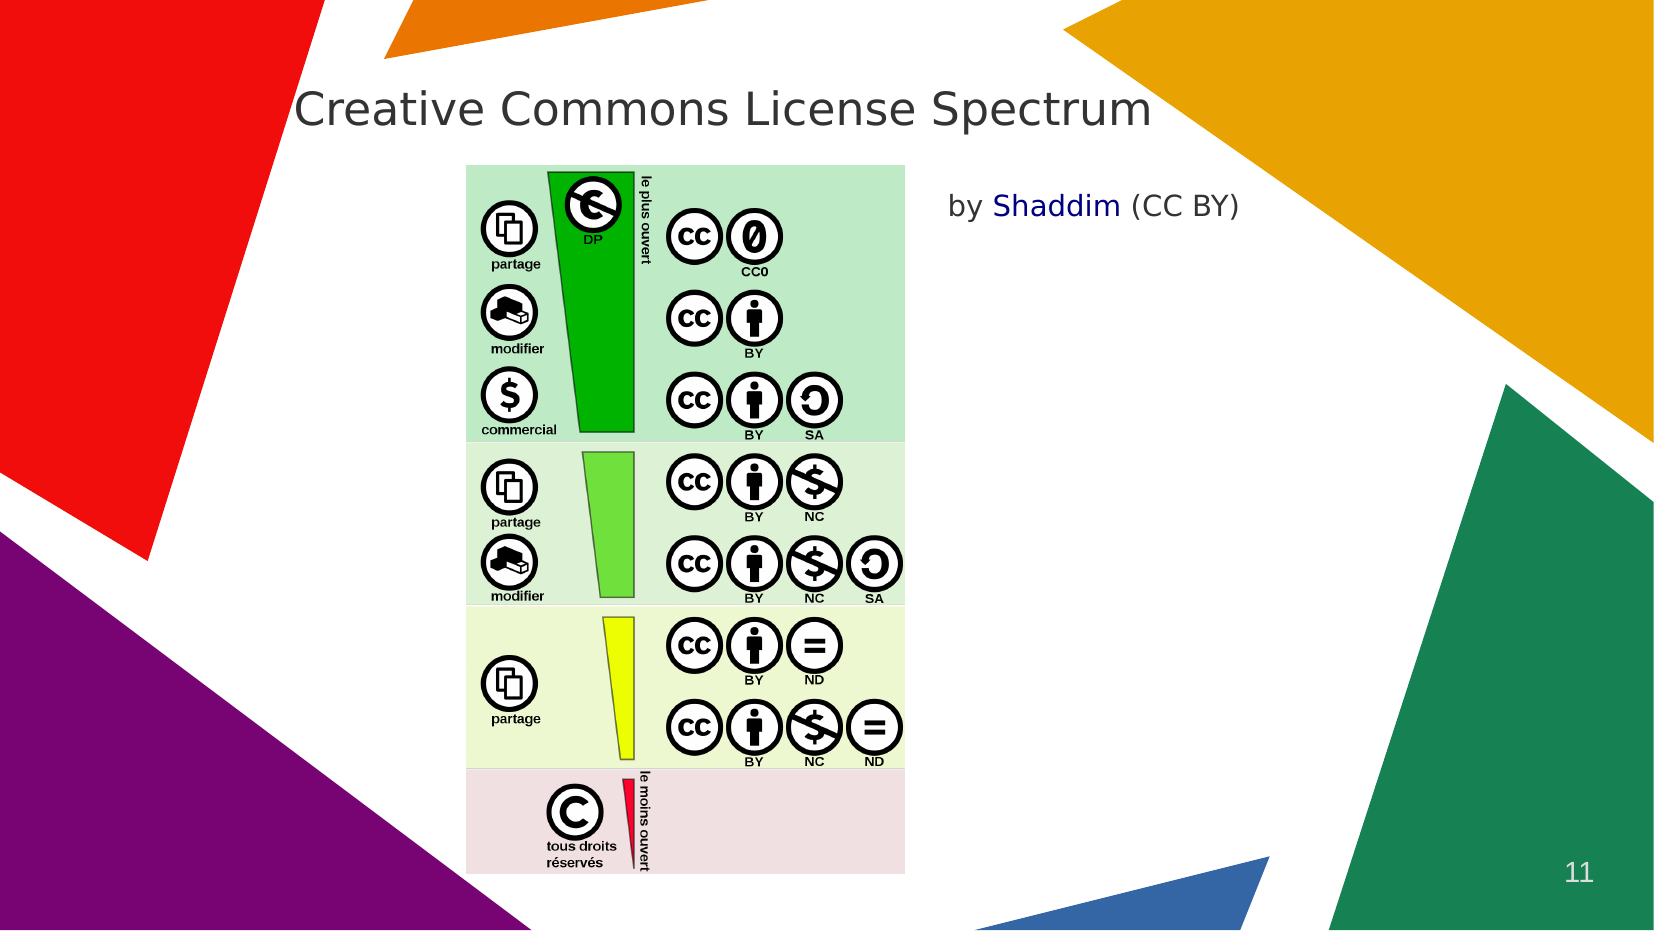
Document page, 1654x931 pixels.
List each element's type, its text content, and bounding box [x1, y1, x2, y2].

title Creative Commons License Spectrum by Shaddim (CC BY) [59, 56, 1241, 304]
picture [466, 304, 905, 875]
